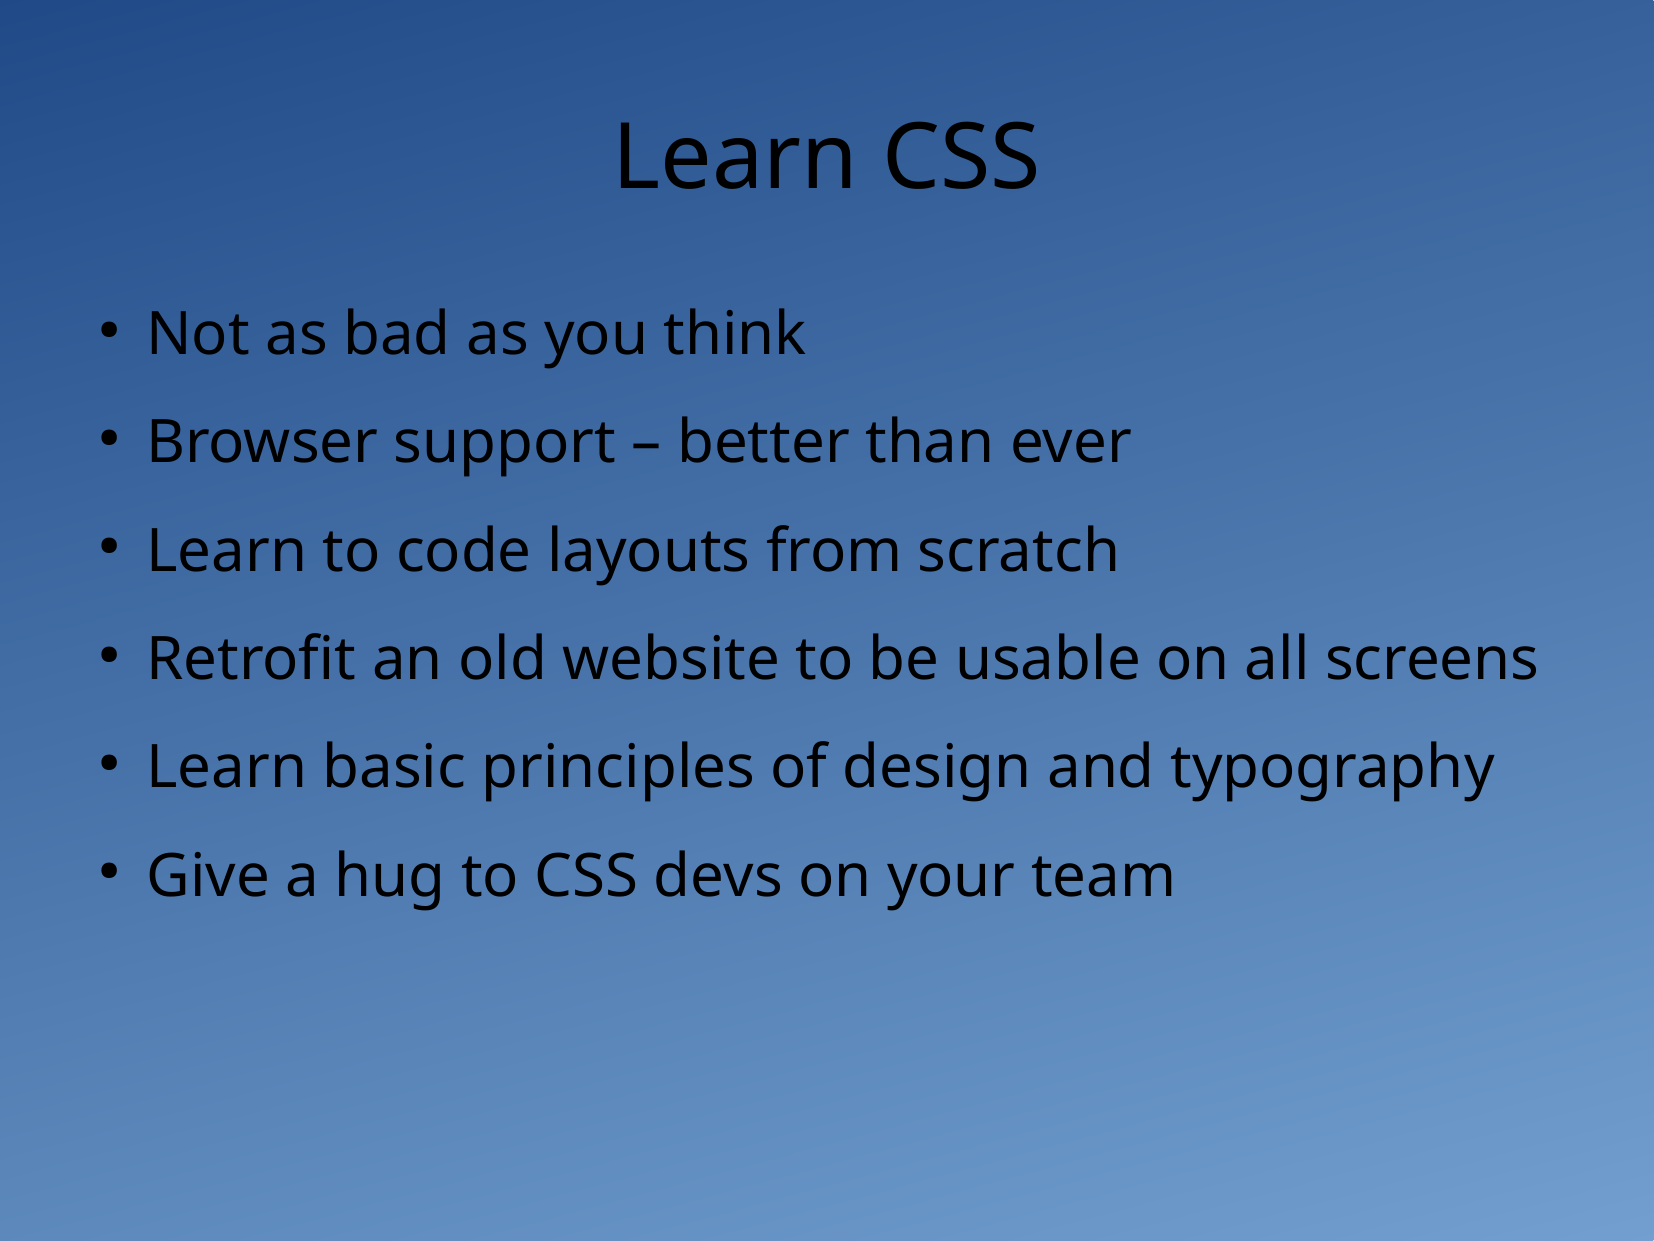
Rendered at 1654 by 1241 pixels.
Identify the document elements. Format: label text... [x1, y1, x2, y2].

title Learn CSS [82, 49, 1571, 257]
list Not as bad as you think Browser support – better than ever Learn to code layouts from scratch Retrofit an old website to be usable on all screens Learn basic principles of design and typography Give a hug to CSS devs on your team [82, 290, 1571, 1010]
